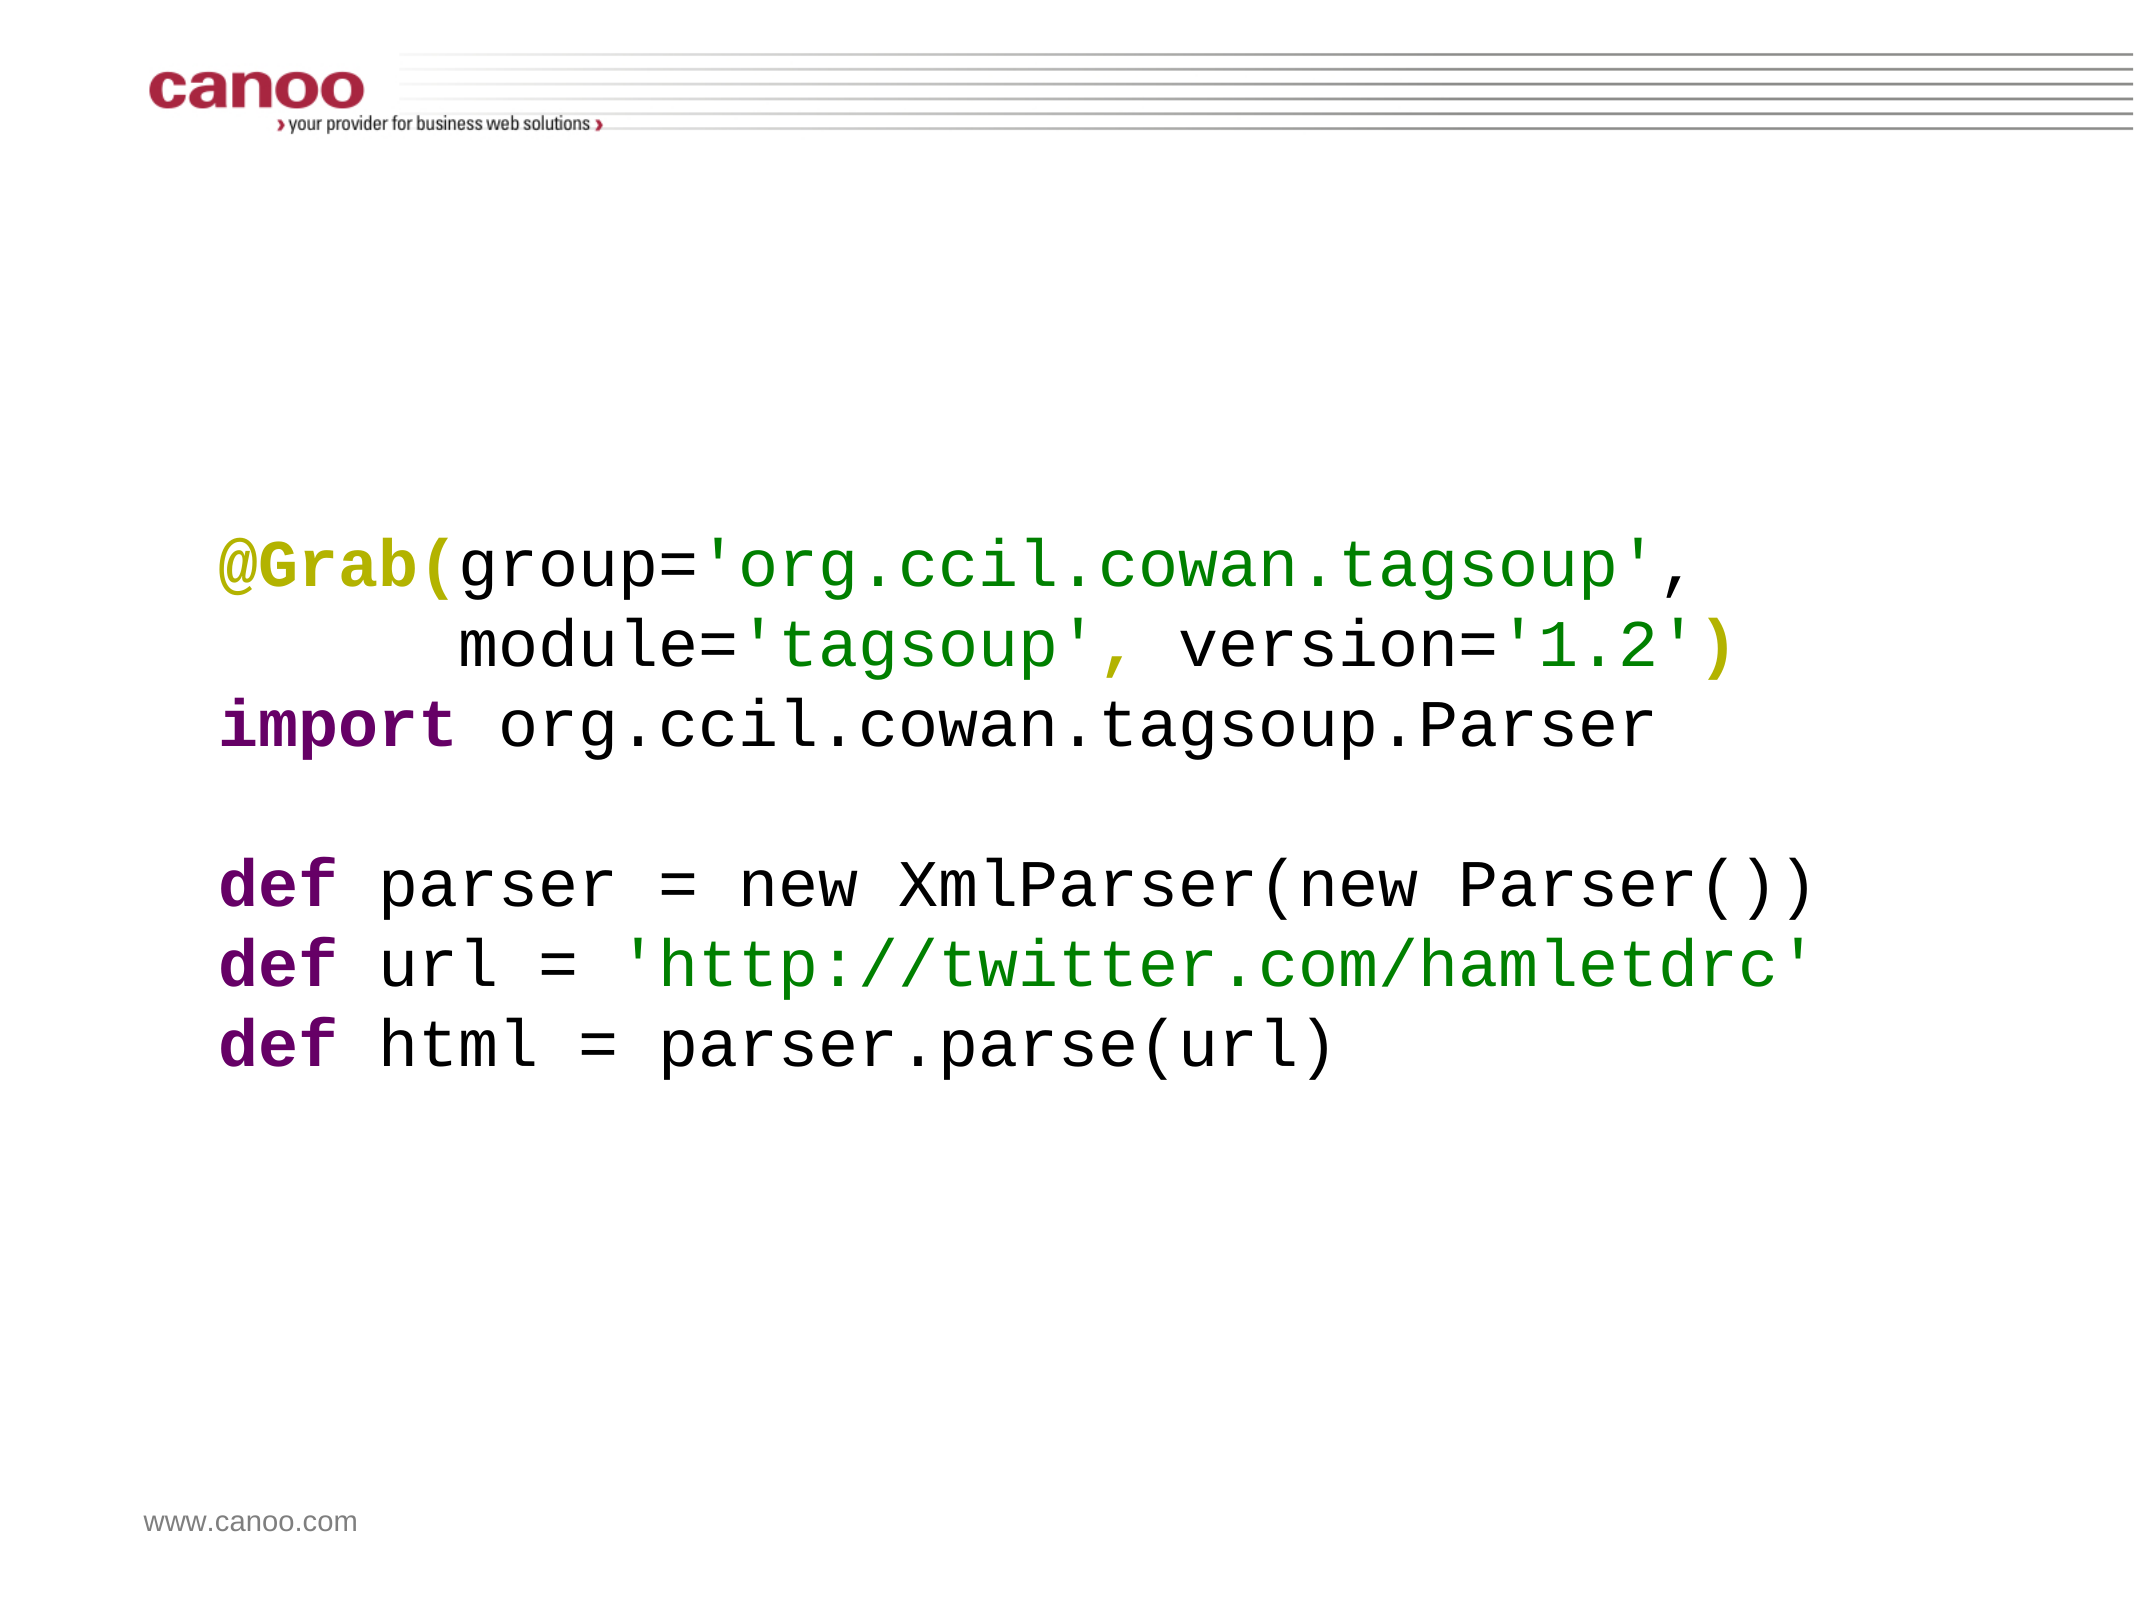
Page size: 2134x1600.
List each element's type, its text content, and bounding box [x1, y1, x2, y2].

text_box @Grab(group='org.ccil.cowan.tagsoup', module='tagsoup', version='1.2') import org.ccil.cowan.tagsoup.Parser def parser = new XmlParser(new Parser()) def url = 'http://twitter.com/hamletdrc' def html = parser.parse(url) [204, 512, 1930, 1088]
picture [0, 21, 2134, 188]
